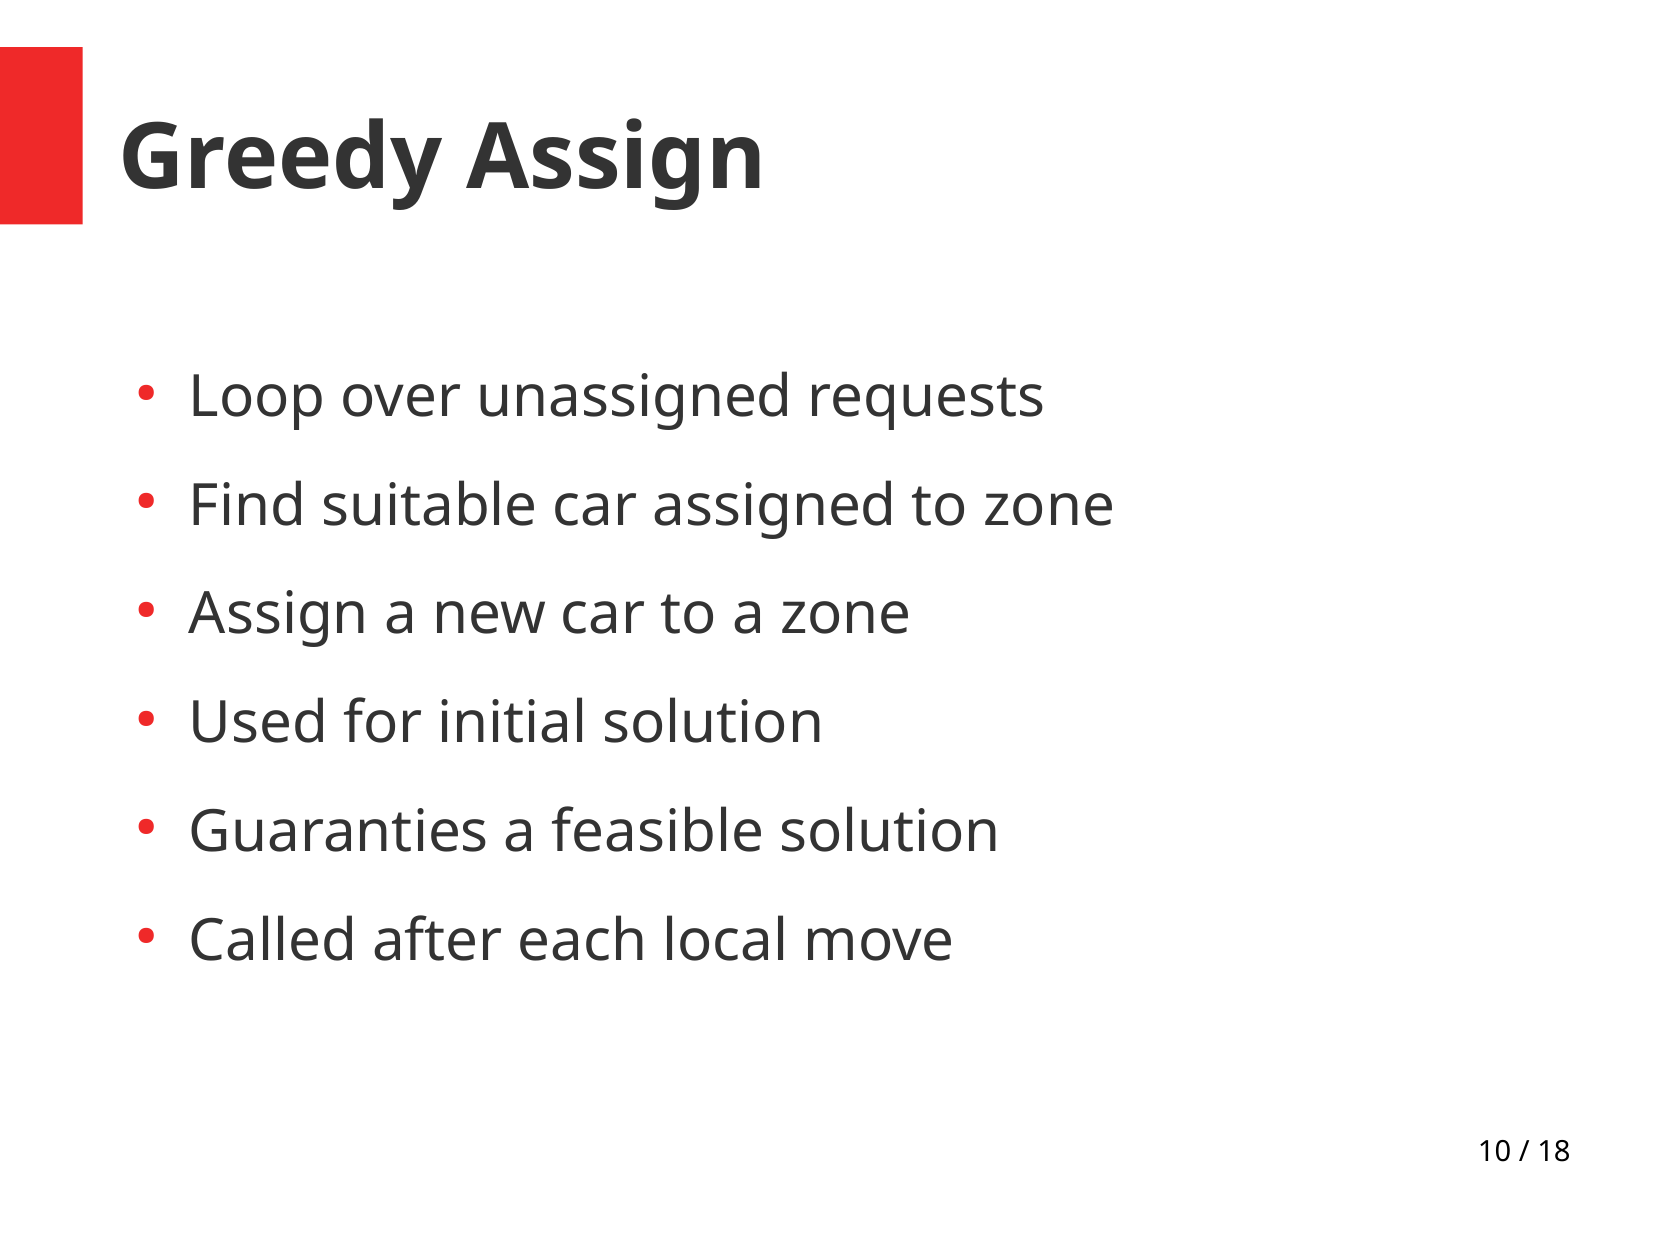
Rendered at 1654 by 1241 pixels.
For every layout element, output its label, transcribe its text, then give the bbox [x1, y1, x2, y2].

list Loop over unassigned requests Find suitable car assigned to zone Assign a new car to a zone Used for initial solution Guaranties a feasible solution Called after each local move [118, 354, 1536, 1074]
title Greedy Assign [118, 49, 1571, 257]
